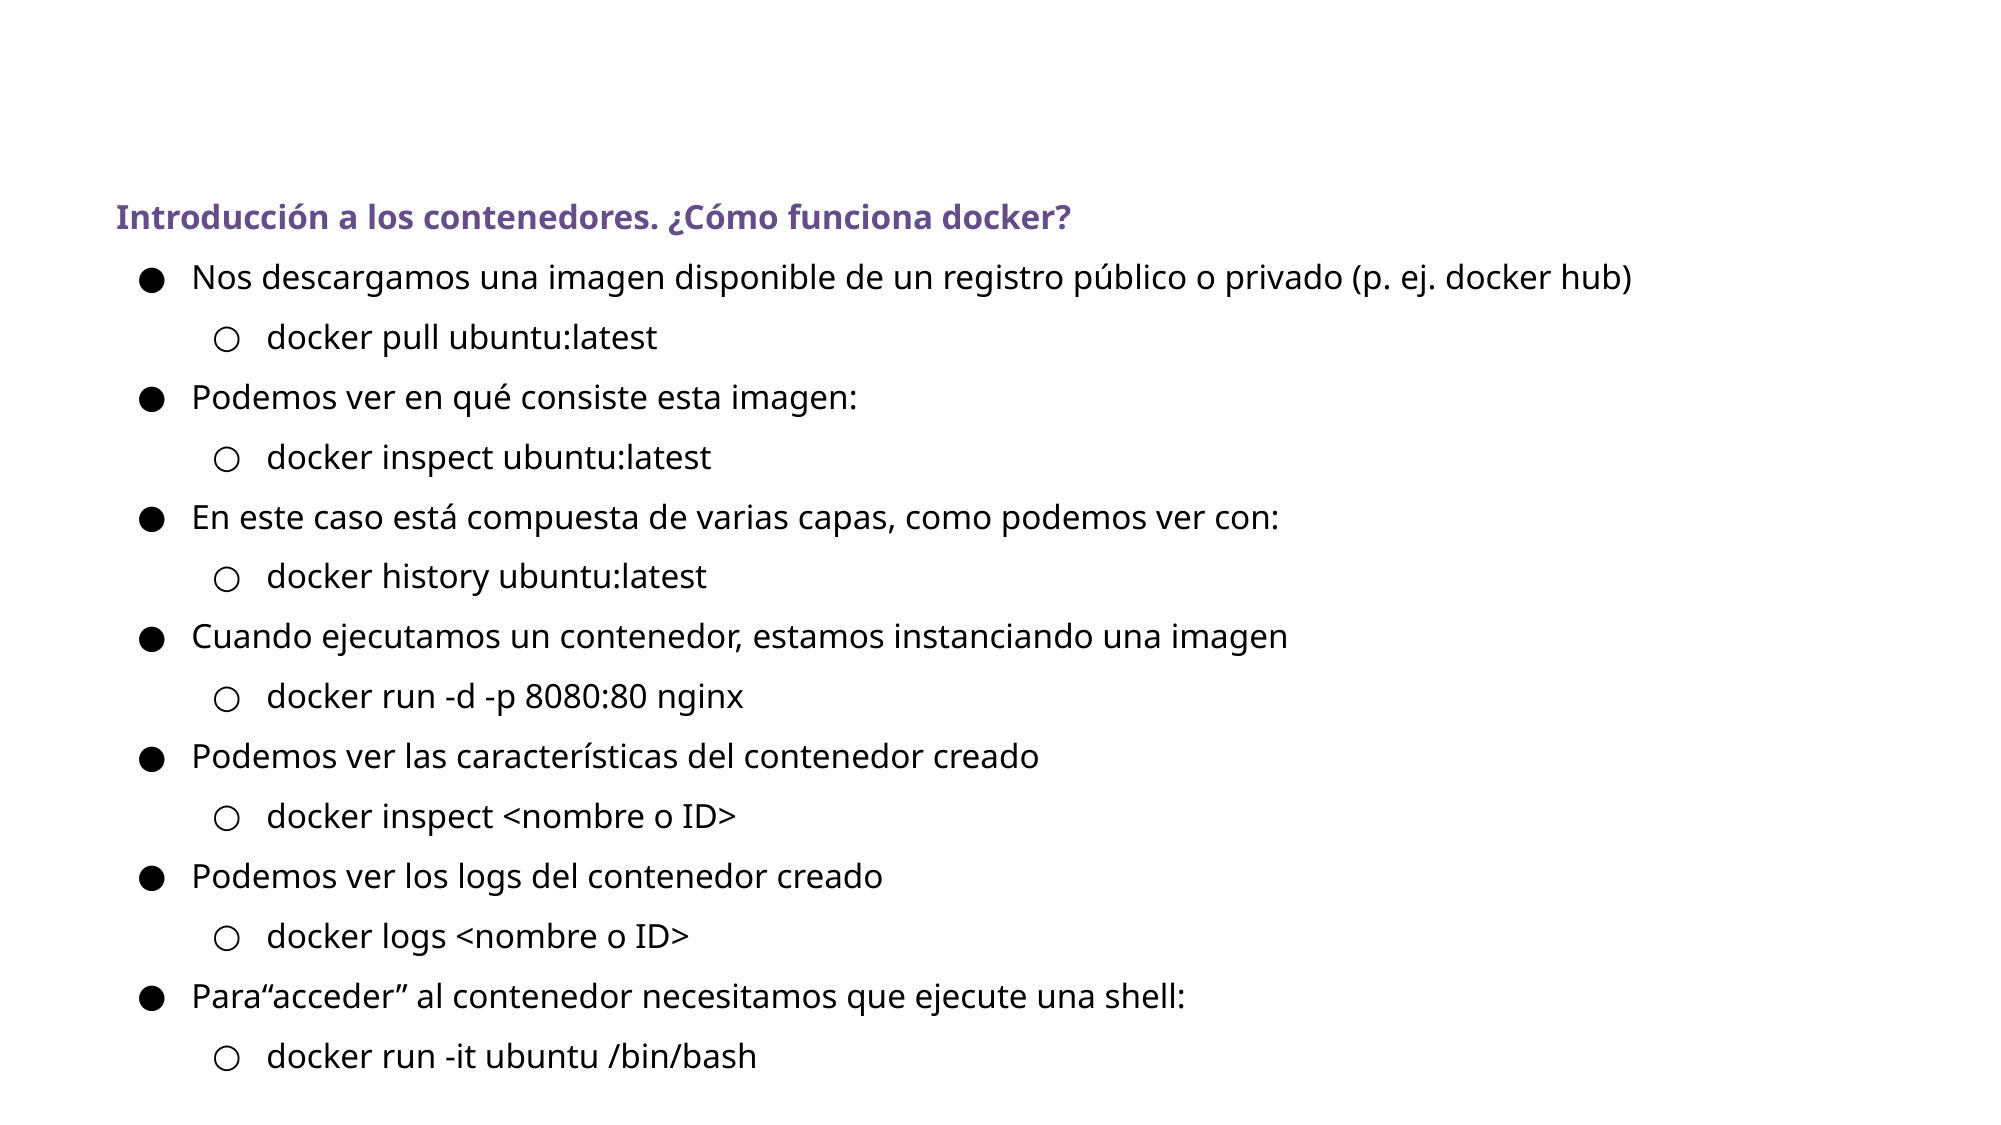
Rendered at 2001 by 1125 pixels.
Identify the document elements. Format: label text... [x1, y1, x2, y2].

text_box Introducción a los contenedores. ¿Cómo funciona docker? Nos descargamos una imagen disponible de un registro público o privado (p. ej. docker hub) docker pull ubuntu:latest Podemos ver en qué consiste esta imagen: docker inspect ubuntu:latest En este caso está compuesta de varias capas, como podemos ver con: docker history ubuntu:latest Cuando ejecutamos un contenedor, estamos instanciando una imagen docker run -d -p 8080:80 nginx Podemos ver las características del contenedor creado docker inspect <nombre o ID> Podemos ver los logs del contenedor creado docker logs <nombre o ID> Para“acceder” al contenedor necesitamos que ejecute una shell: docker run -it ubuntu /bin/bash [101, 169, 1977, 382]
